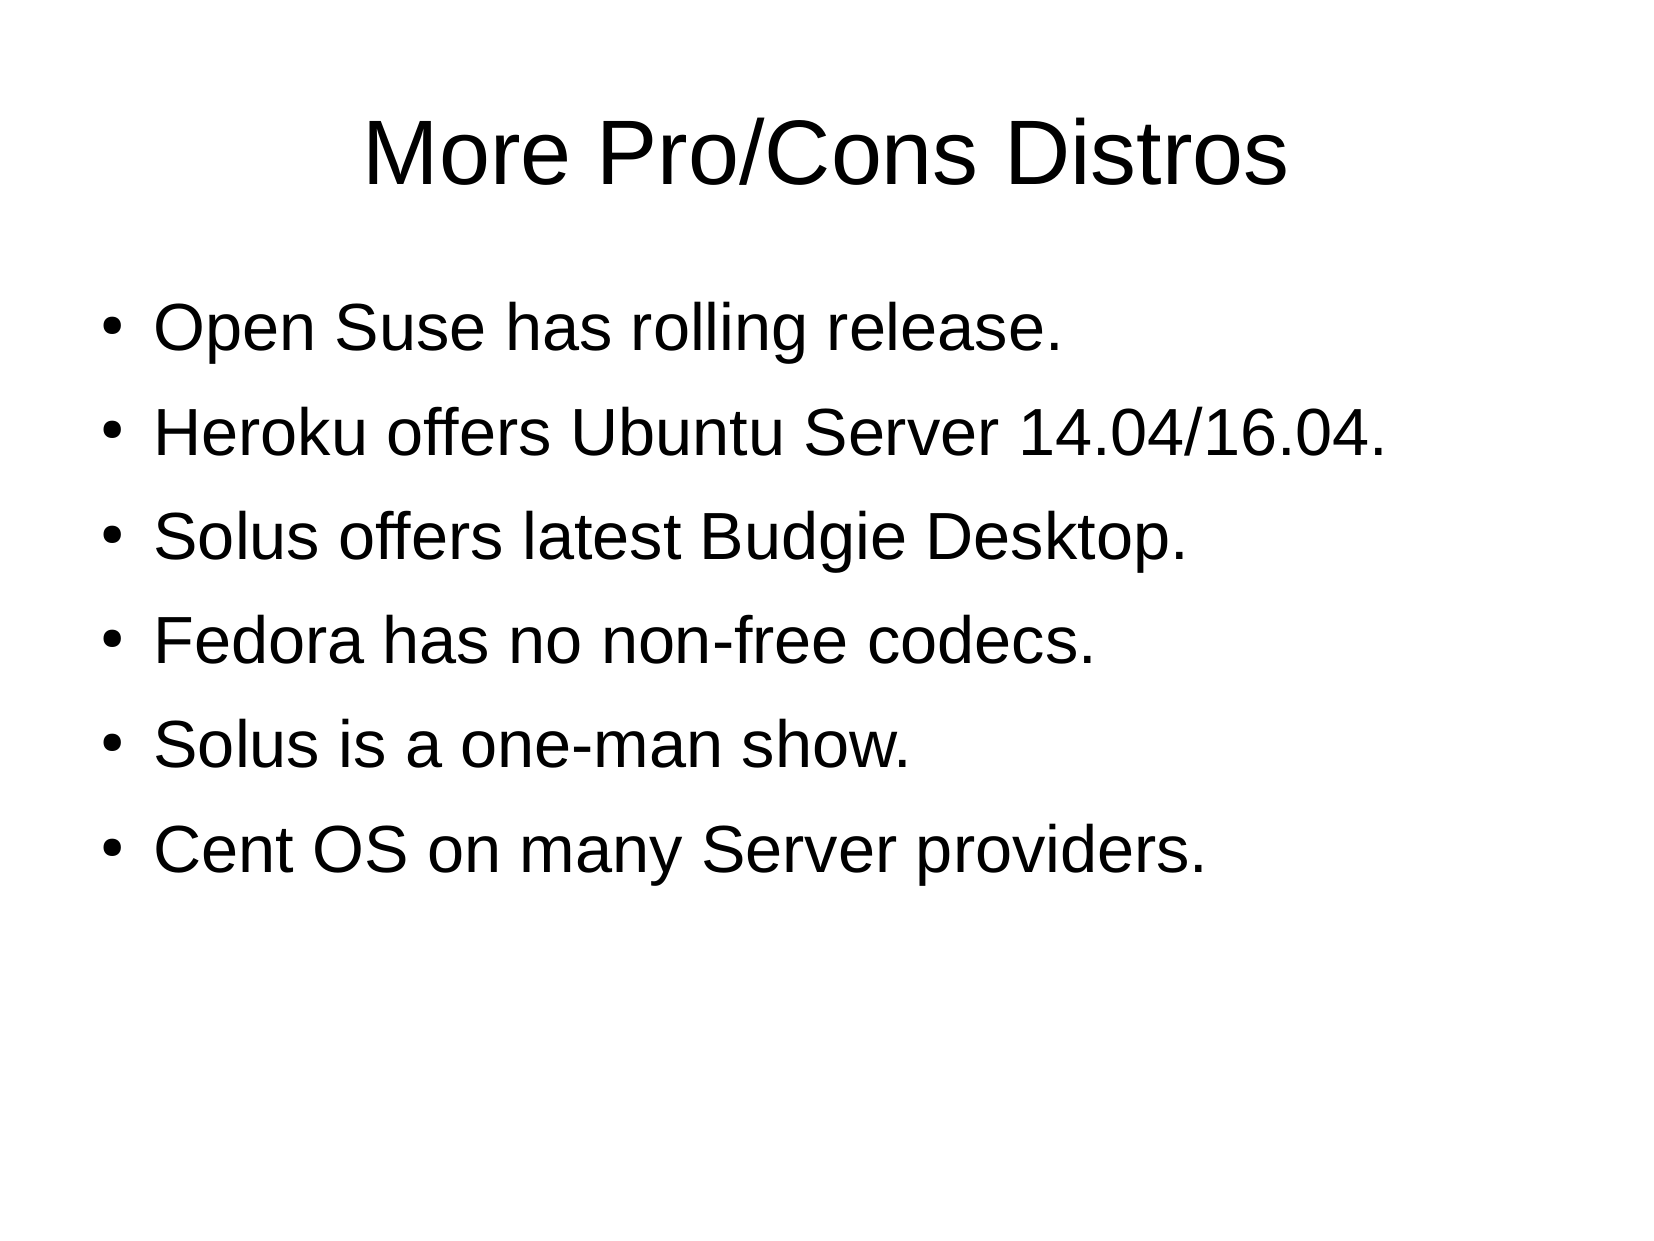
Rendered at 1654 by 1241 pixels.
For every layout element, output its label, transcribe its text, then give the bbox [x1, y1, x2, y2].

title More Pro/Cons Distros [82, 49, 1571, 257]
list Open Suse has rolling release. Heroku offers Ubuntu Server 14.04/16.04. Solus offers latest Budgie Desktop. Fedora has no non-free codecs. Solus is a one-man show. Cent OS on many Server providers. [82, 290, 1571, 1010]
